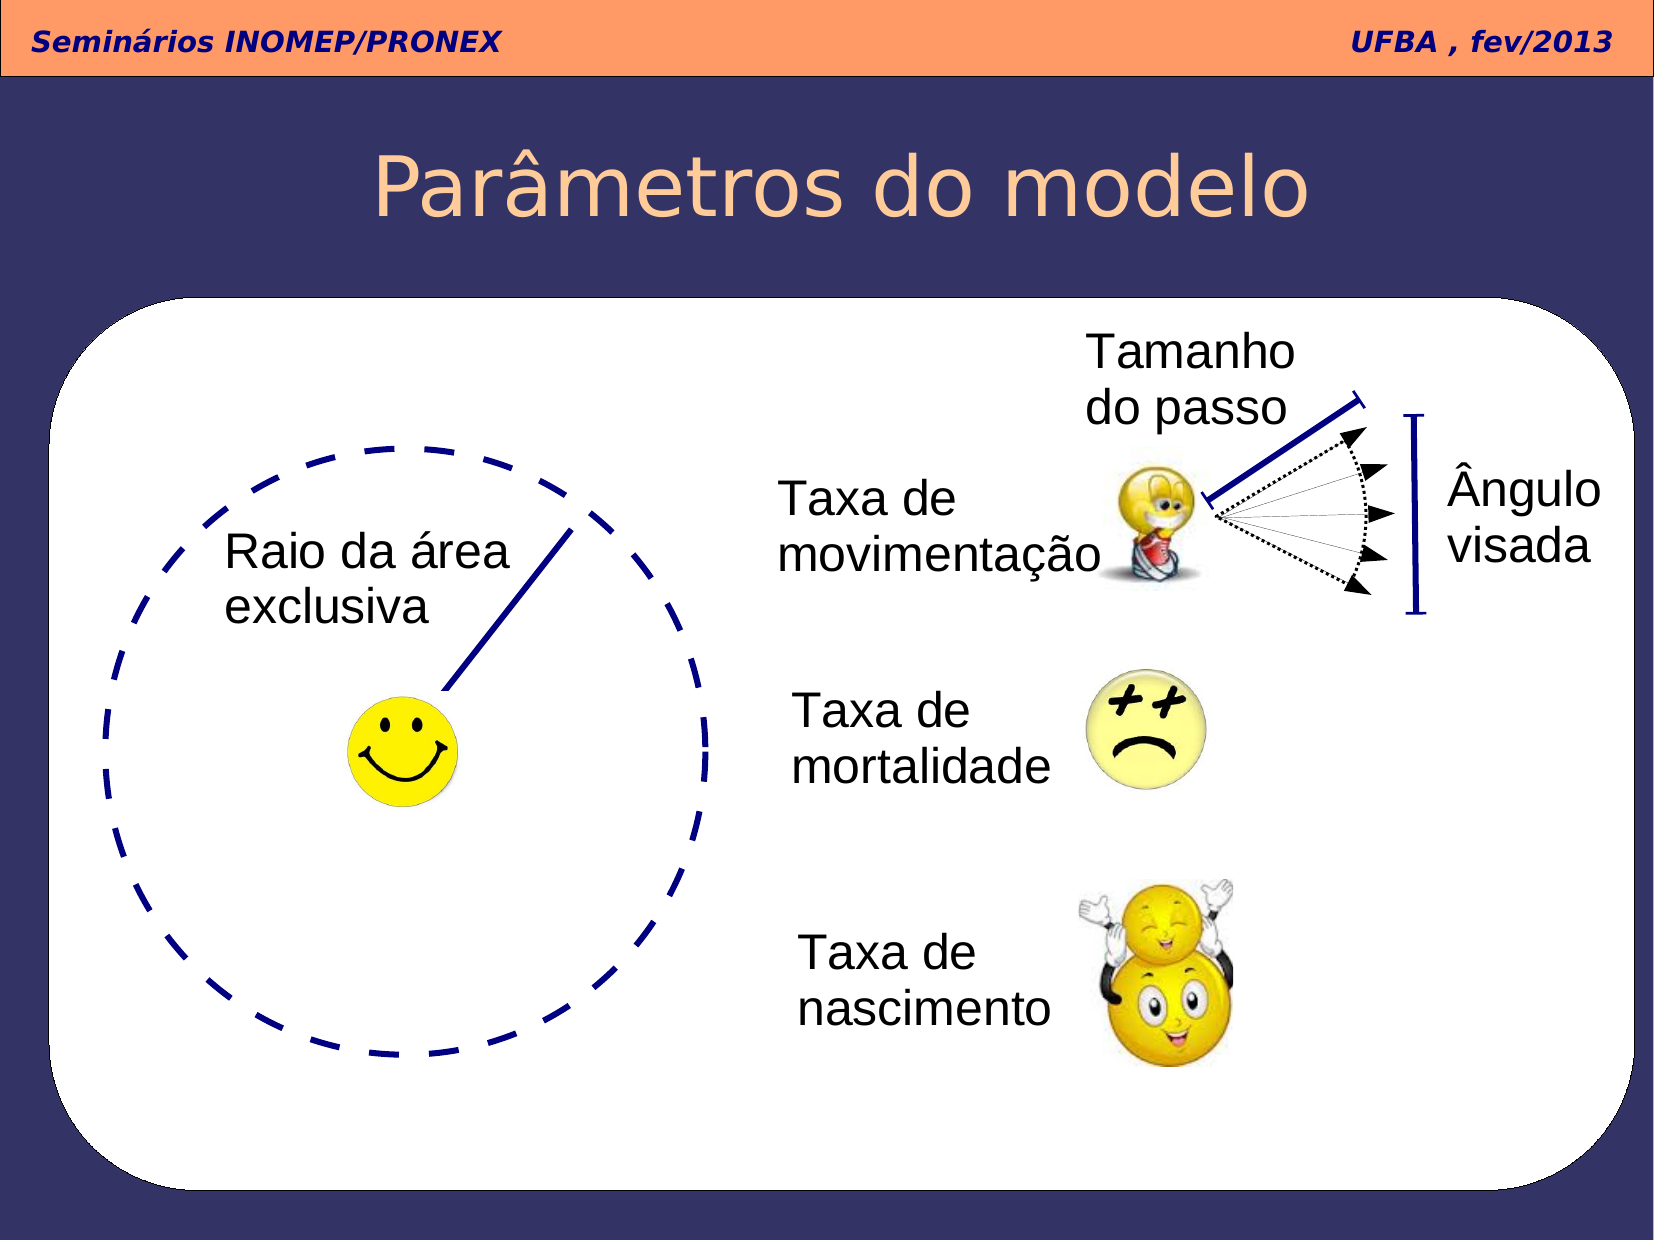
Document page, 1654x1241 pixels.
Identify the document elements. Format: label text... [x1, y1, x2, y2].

text_box Raio da área exclusiva [209, 516, 526, 643]
picture [1078, 879, 1234, 1067]
text_box [48, 297, 1635, 1191]
text_box Taxa de movimentação [762, 463, 1126, 590]
title Parâmetros do modelo [59, 113, 1625, 262]
text_box Ângulo visada [1432, 454, 1618, 582]
text_box Taxa de mortalidade [776, 675, 1068, 803]
picture [1078, 446, 1229, 591]
picture [1069, 650, 1220, 807]
picture [342, 691, 463, 812]
text_box Tamanho do passo [1070, 316, 1326, 443]
text_box Taxa de nascimento [782, 918, 1068, 1045]
